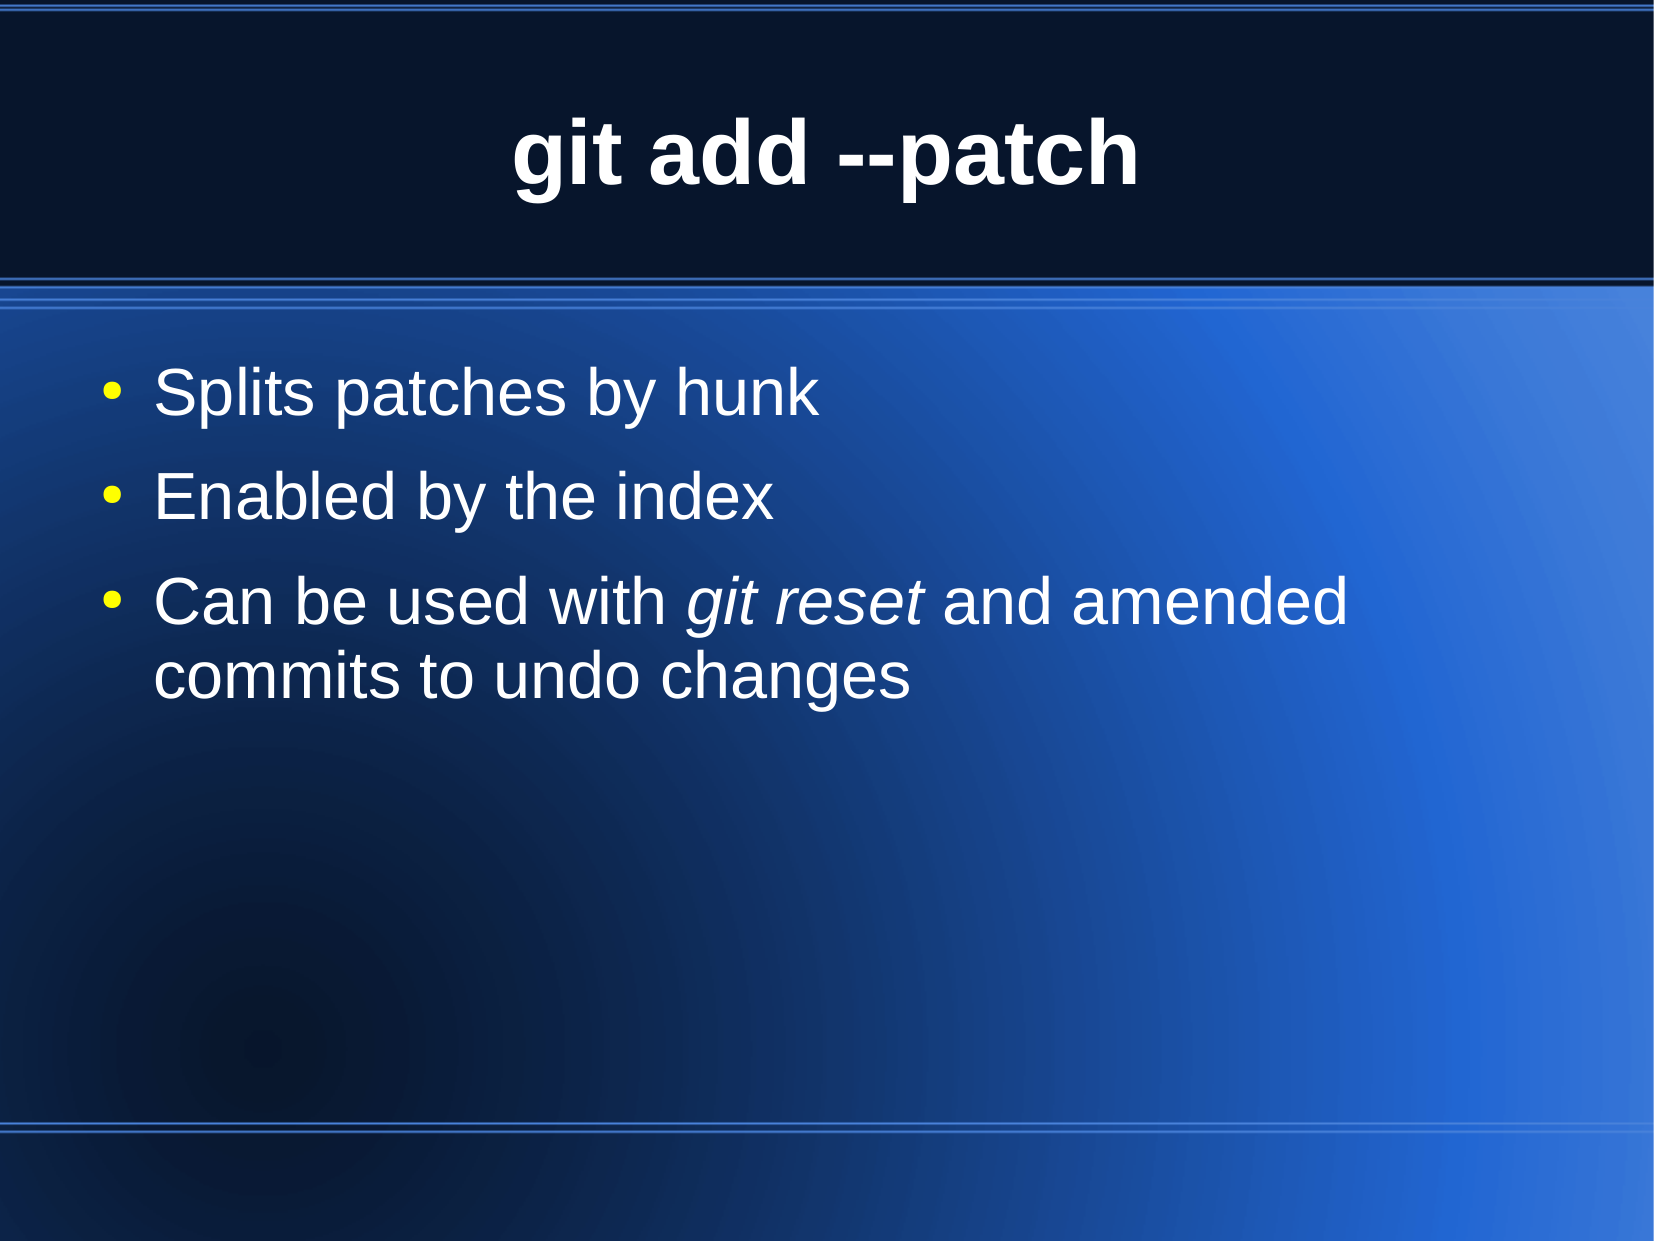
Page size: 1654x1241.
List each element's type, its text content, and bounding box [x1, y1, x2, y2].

picture [0, 0, 1654, 1241]
title git add --patch [82, 56, 1571, 250]
list Splits patches by hunk Enabled by the index Can be used with git reset and amended commits to undo changes [82, 355, 1571, 1043]
